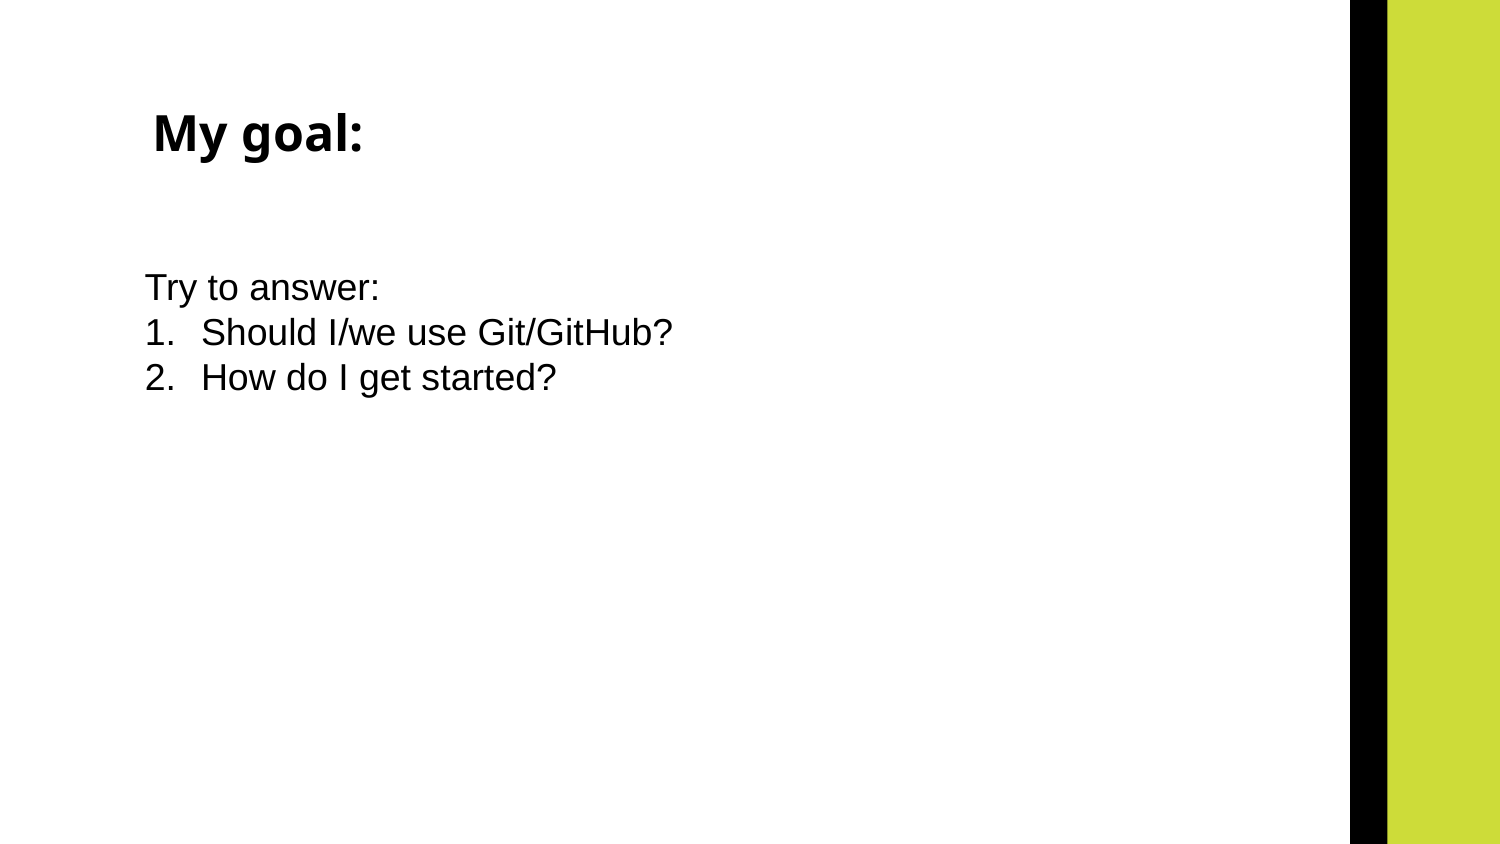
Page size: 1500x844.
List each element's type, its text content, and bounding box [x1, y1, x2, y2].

text_box Try to answer: Should I/we use Git/GitHub? How do I get started? [129, 248, 967, 610]
text_box My goal: [137, 109, 926, 177]
